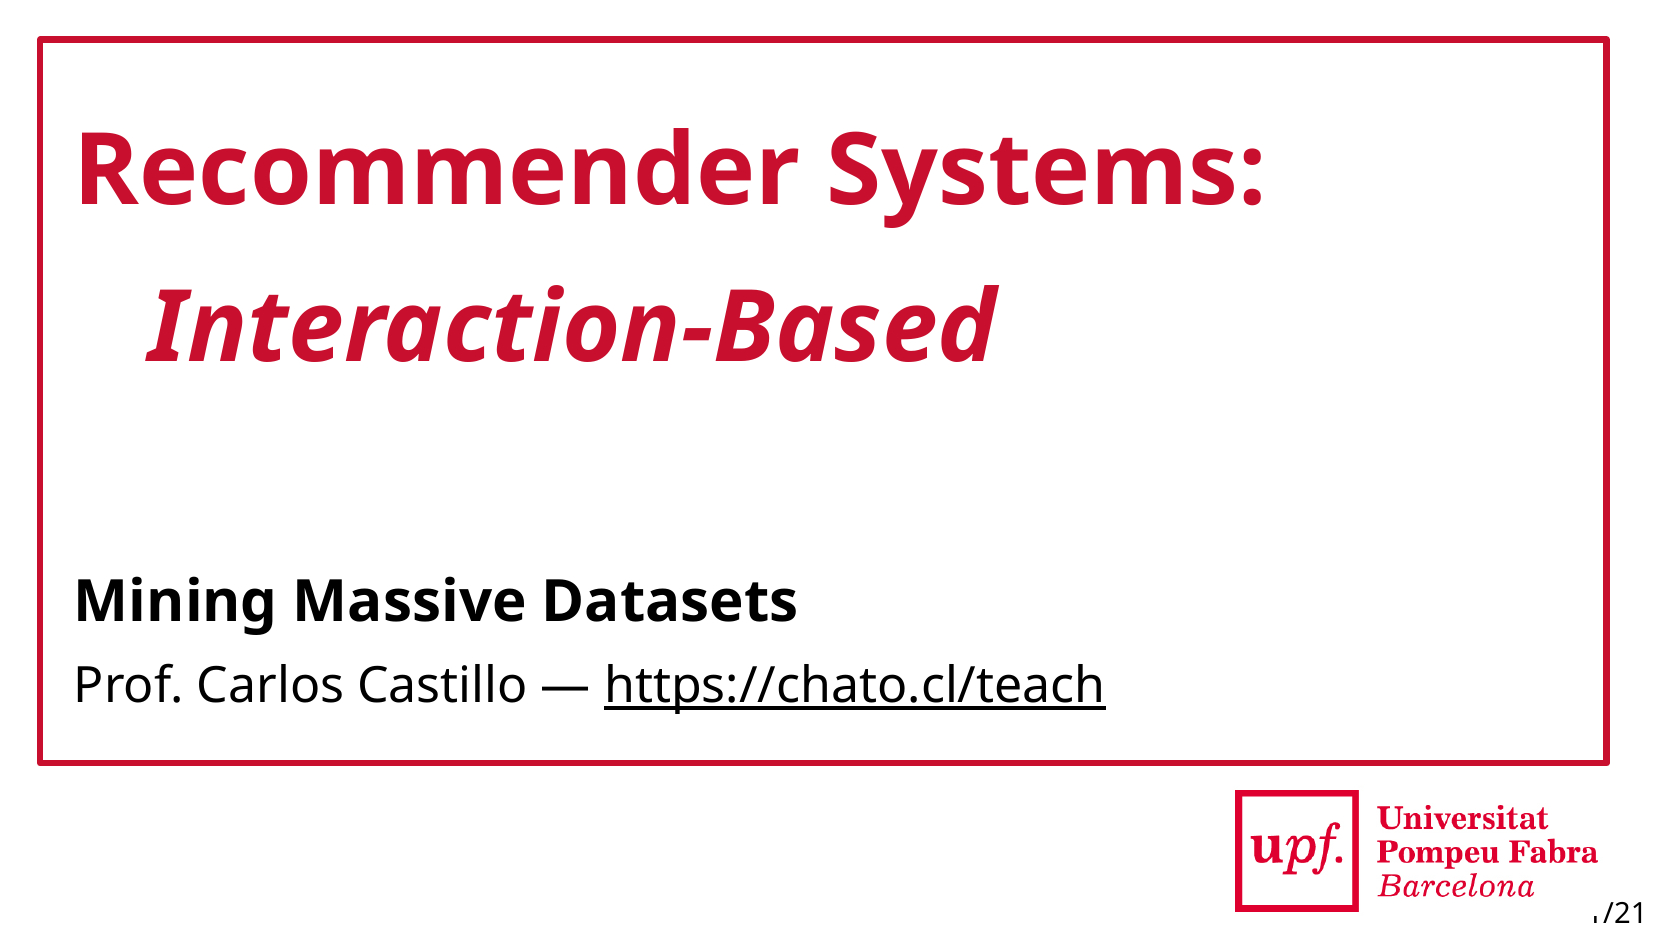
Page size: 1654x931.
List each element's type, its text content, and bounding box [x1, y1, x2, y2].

chart [770, 589, 889, 649]
text_box Recommender Systems: Interaction-Based Mining Massive Datasets Prof. Carlos Castillo — https://chato.cl/teach [73, 77, 1562, 746]
picture [1229, 785, 1604, 916]
